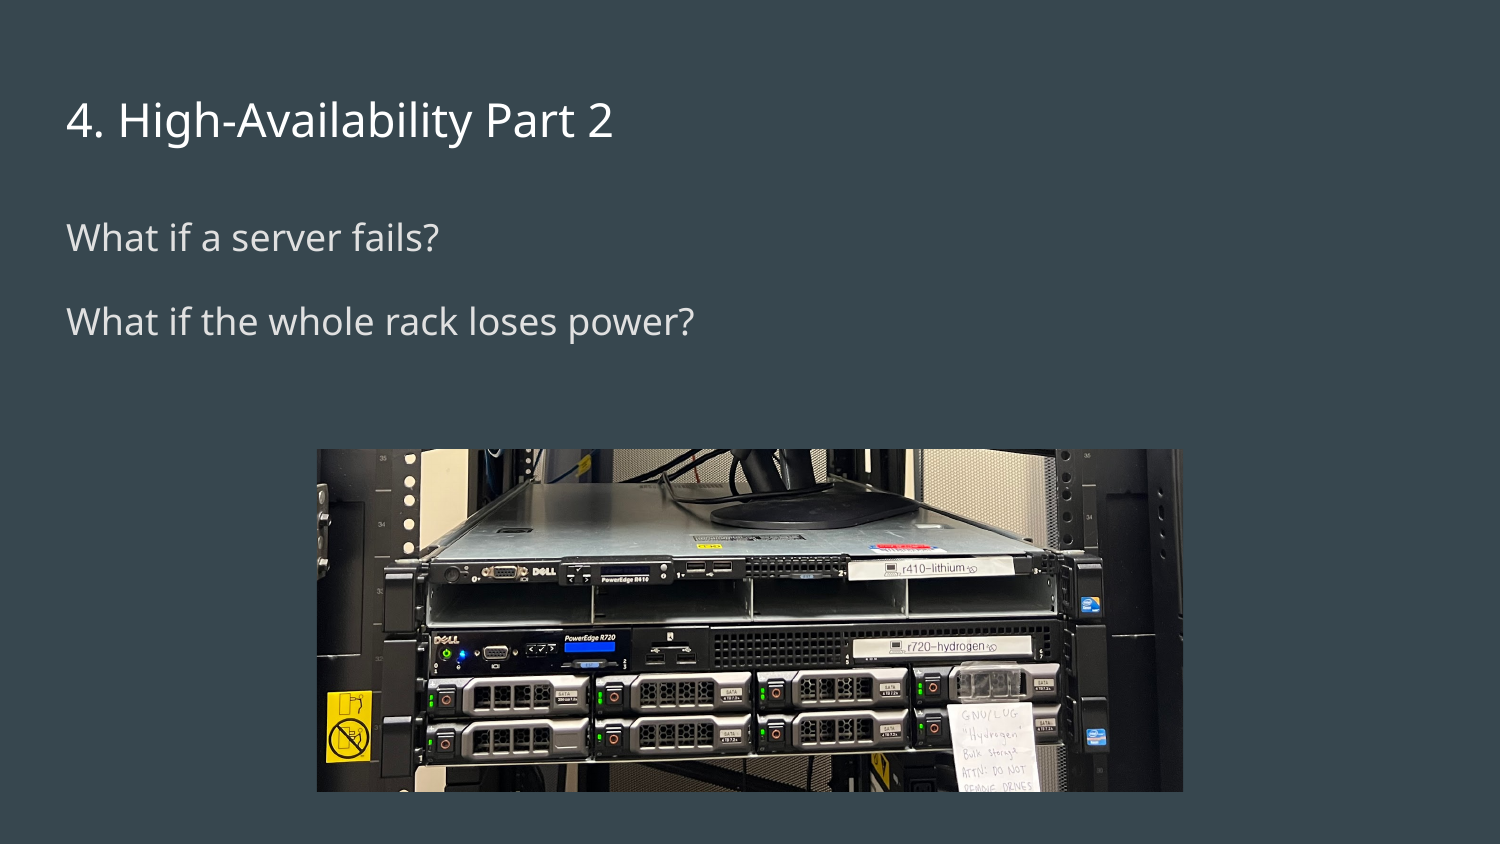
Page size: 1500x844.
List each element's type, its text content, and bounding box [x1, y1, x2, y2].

picture [316, 449, 1184, 792]
title 4. High-Availability Part 2 [51, 72, 1449, 167]
list What if a server fails? What if the whole rack loses power? [51, 189, 1449, 750]
